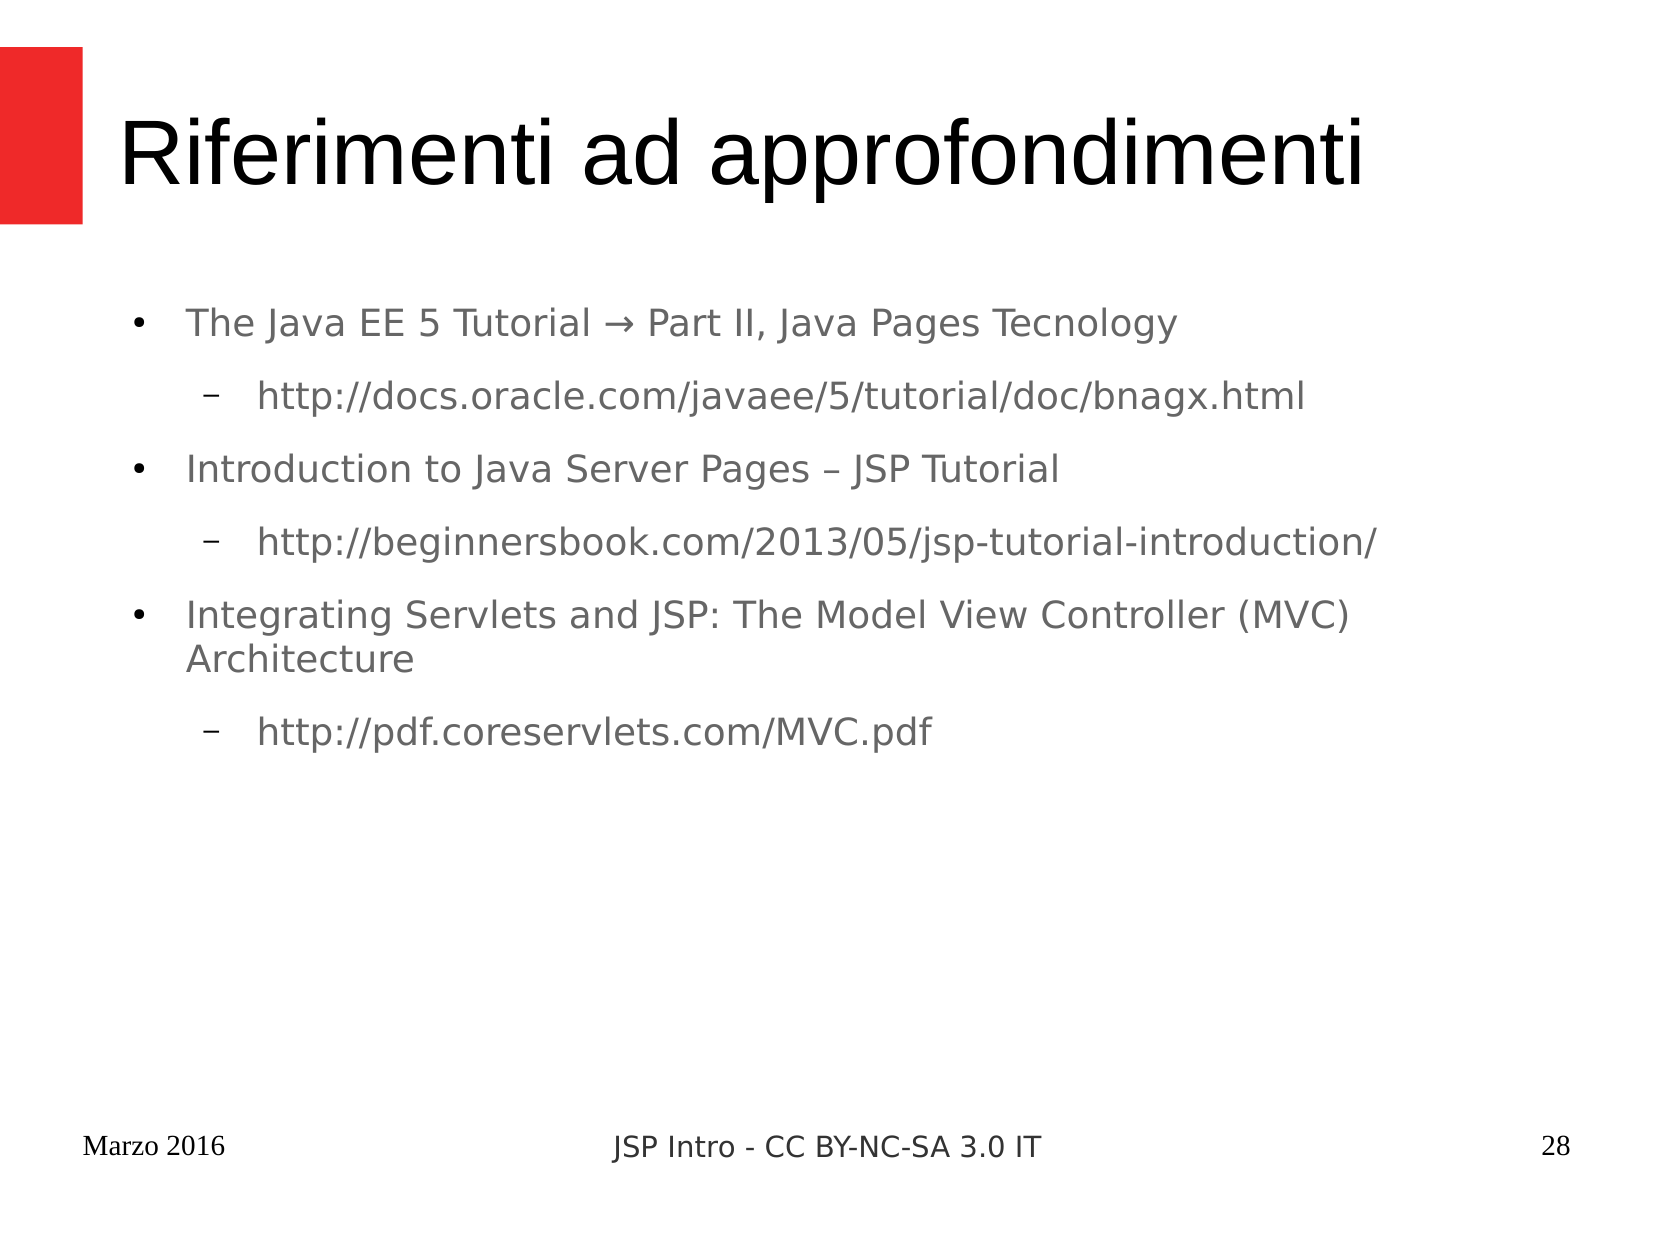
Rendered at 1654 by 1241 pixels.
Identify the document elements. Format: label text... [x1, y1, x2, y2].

list The Java EE 5 Tutorial → Part II, Java Pages Tecnology http://docs.oracle.com/javaee/5/tutorial/doc/bnagx.html Introduction to Java Server Pages – JSP Tutorial http://beginnersbook.com/2013/05/jsp-tutorial-introduction/ Integrating Servlets and JSP: The Model View Controller (MVC) Architecture http://pdf.coreservlets.com/MVC.pdf [114, 302, 1539, 1033]
title Riferimenti ad approfondimenti [118, 49, 1607, 257]
